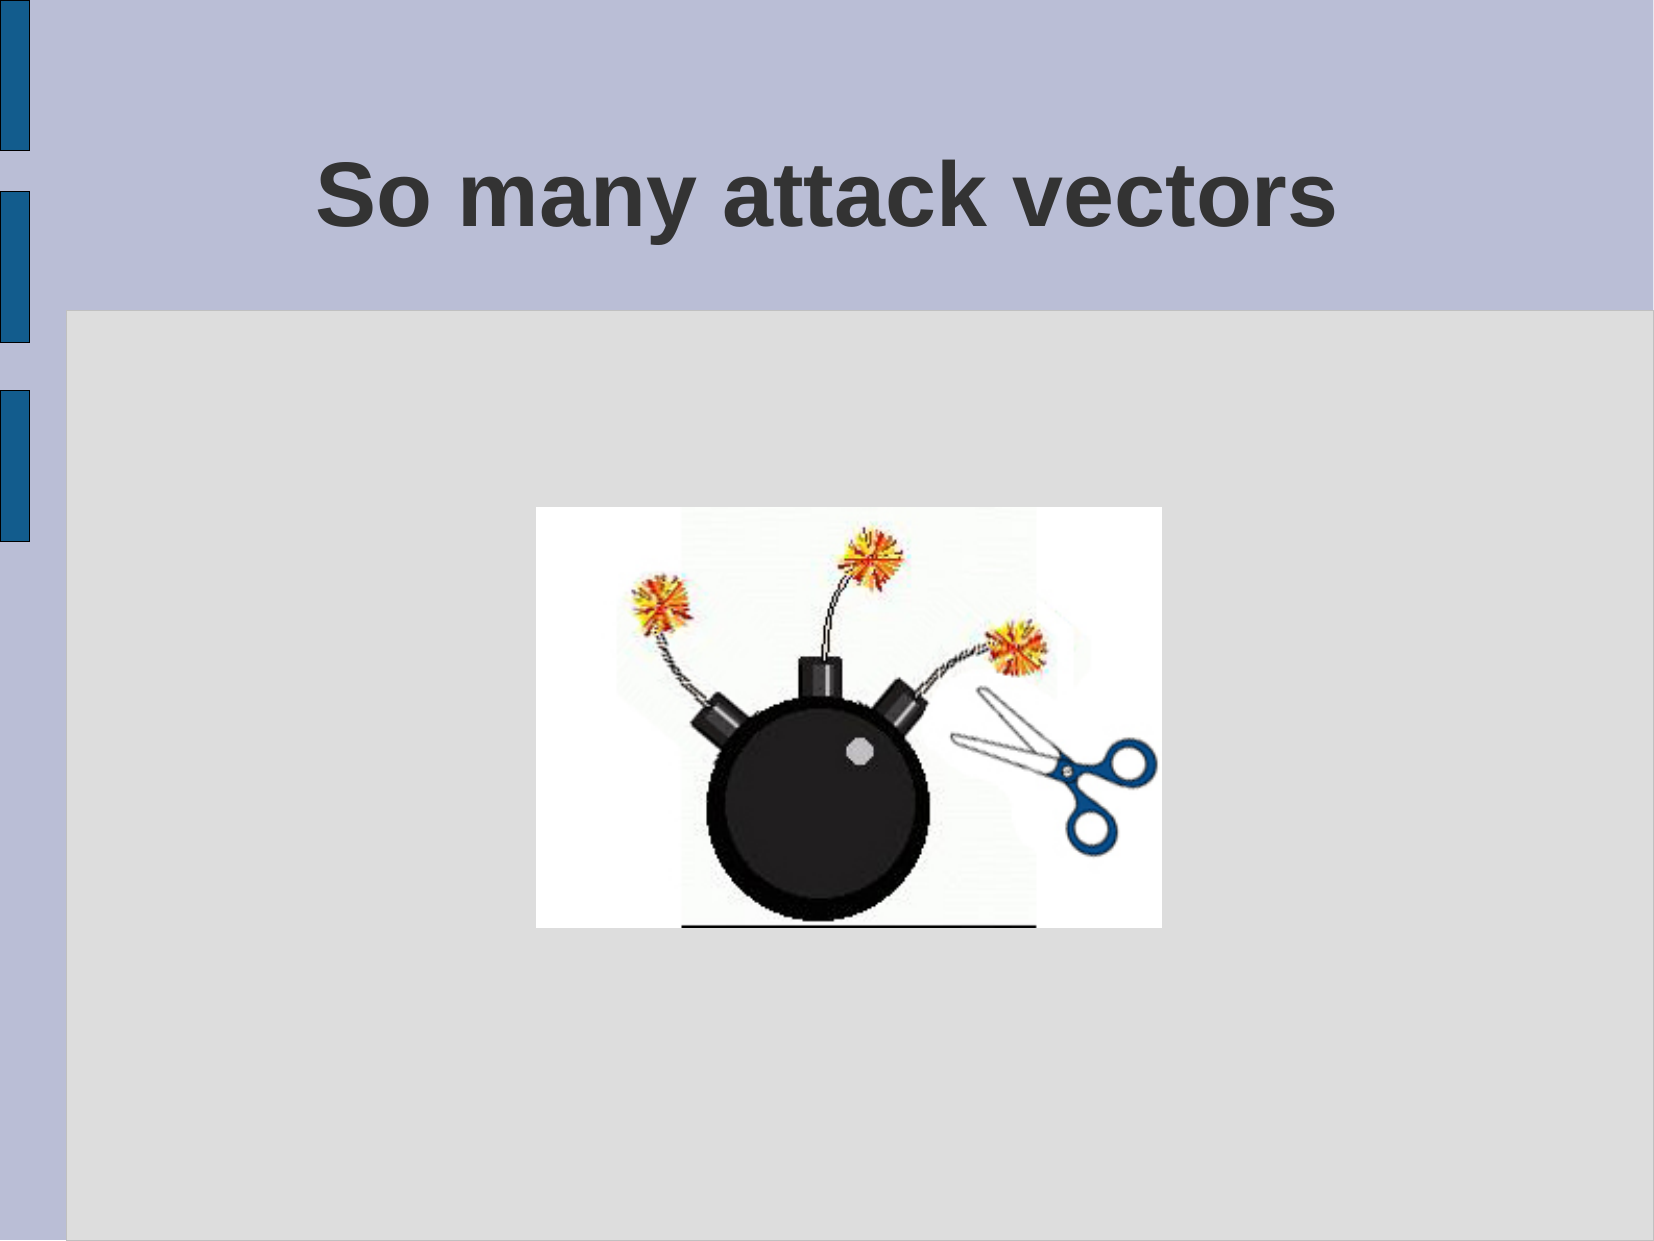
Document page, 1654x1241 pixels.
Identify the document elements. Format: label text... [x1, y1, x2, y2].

title So many attack vectors [121, 91, 1534, 299]
chart [121, 344, 1534, 1127]
